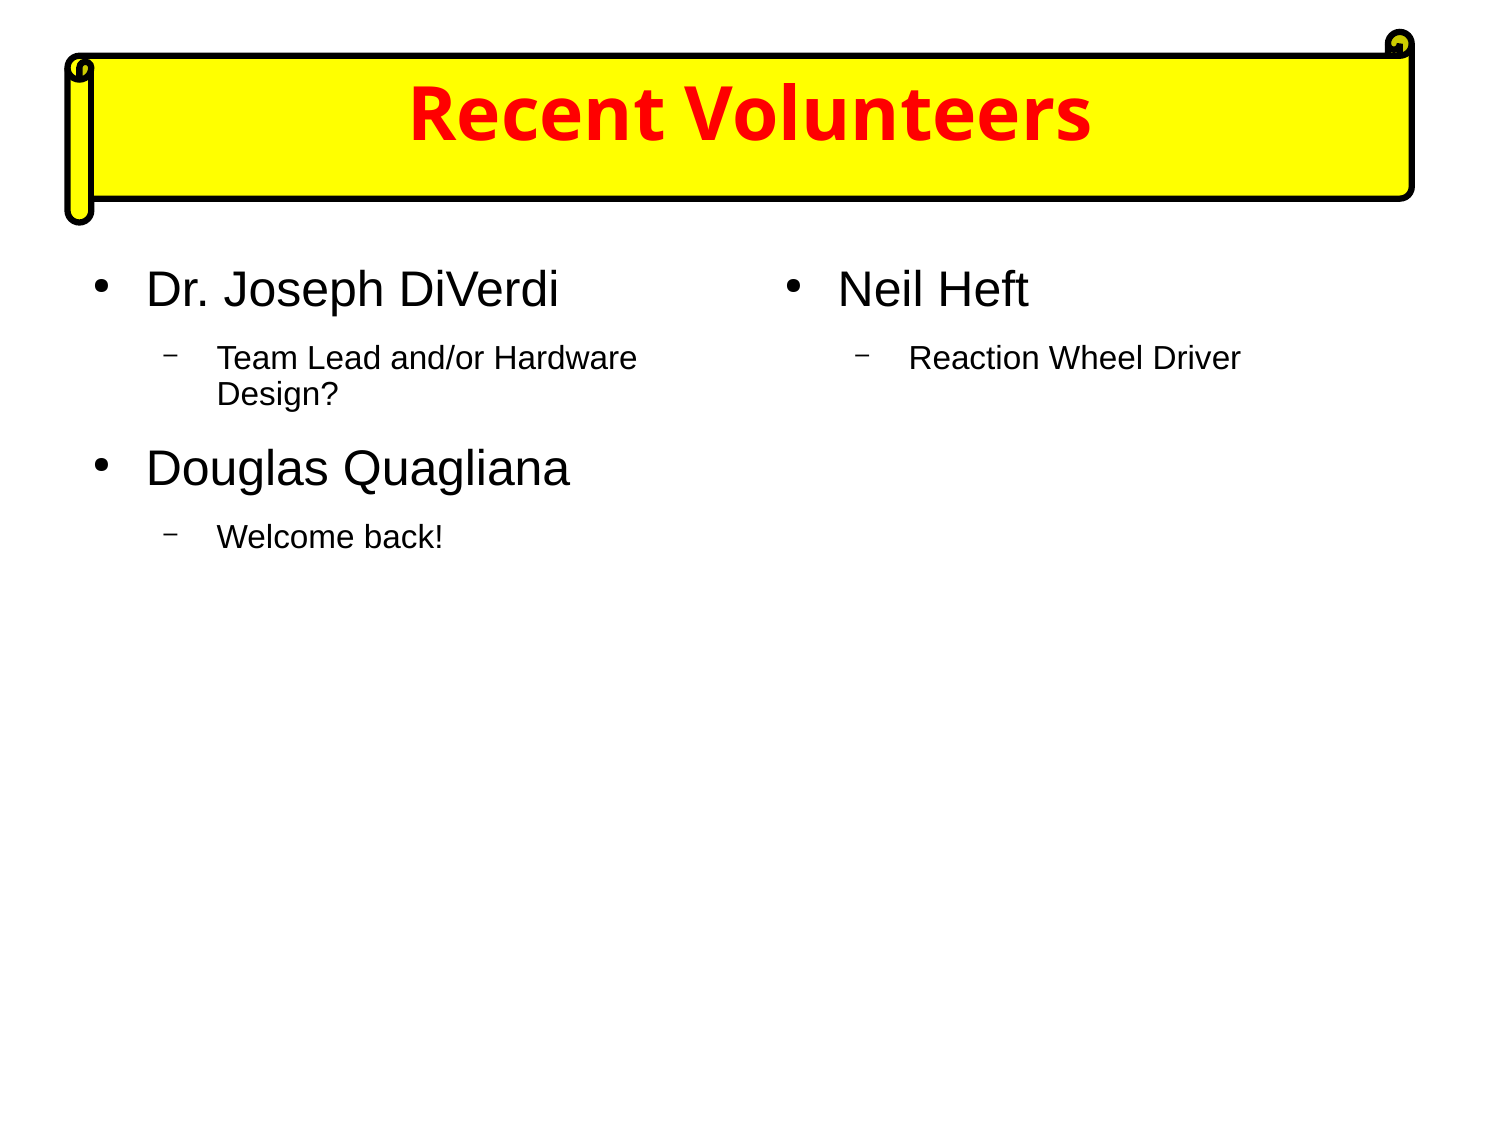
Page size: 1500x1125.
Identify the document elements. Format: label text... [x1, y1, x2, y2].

text_box [72, 31, 1412, 58]
text_box [67, 164, 1412, 223]
text_box Recent Volunteers [0, 58, 1500, 164]
list Neil Heft Reaction Wheel Driver [766, 263, 1426, 916]
list Dr. Joseph DiVerdi Team Lead and/or Hardware Design? Douglas Quagliana Welcome back! [75, 263, 734, 916]
